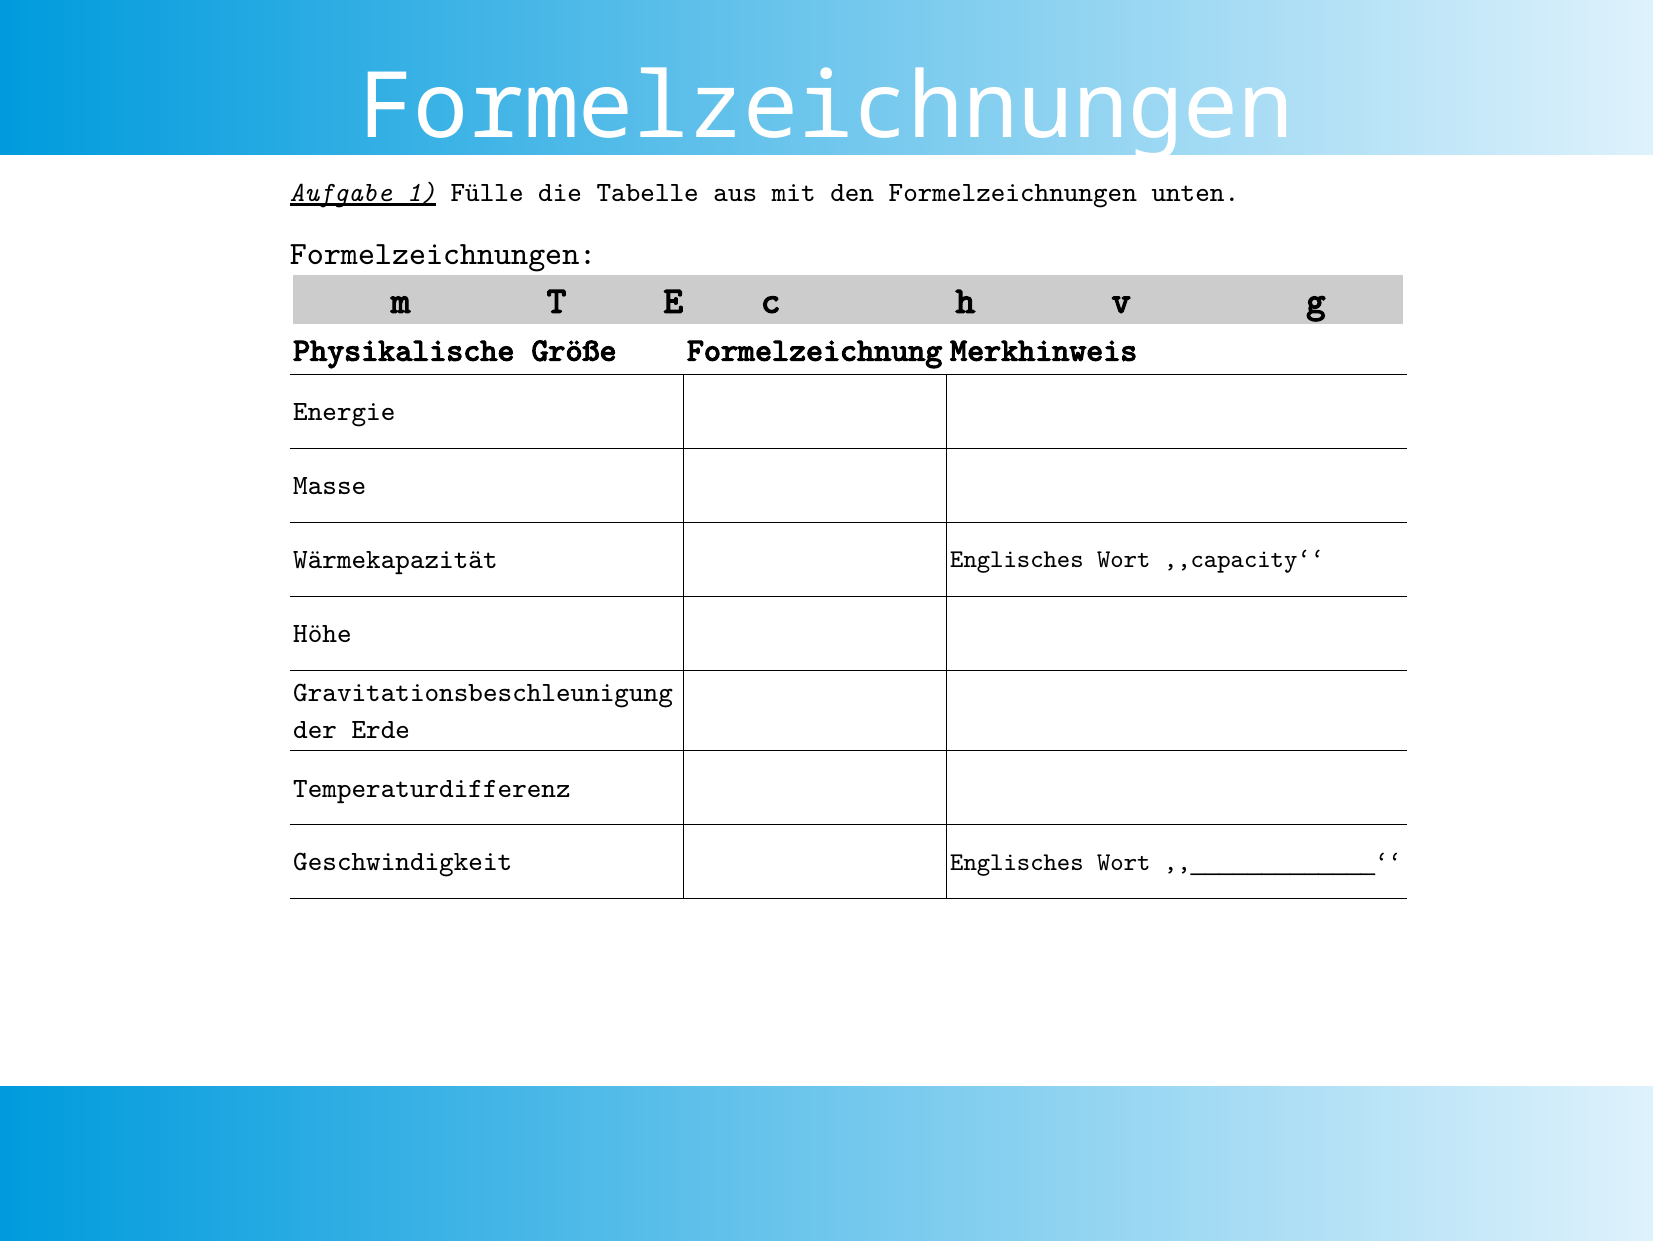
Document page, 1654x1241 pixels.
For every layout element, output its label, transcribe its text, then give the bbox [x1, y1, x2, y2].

title Formelzeichnungen [82, 40, 1571, 163]
picture [158, 162, 1496, 919]
